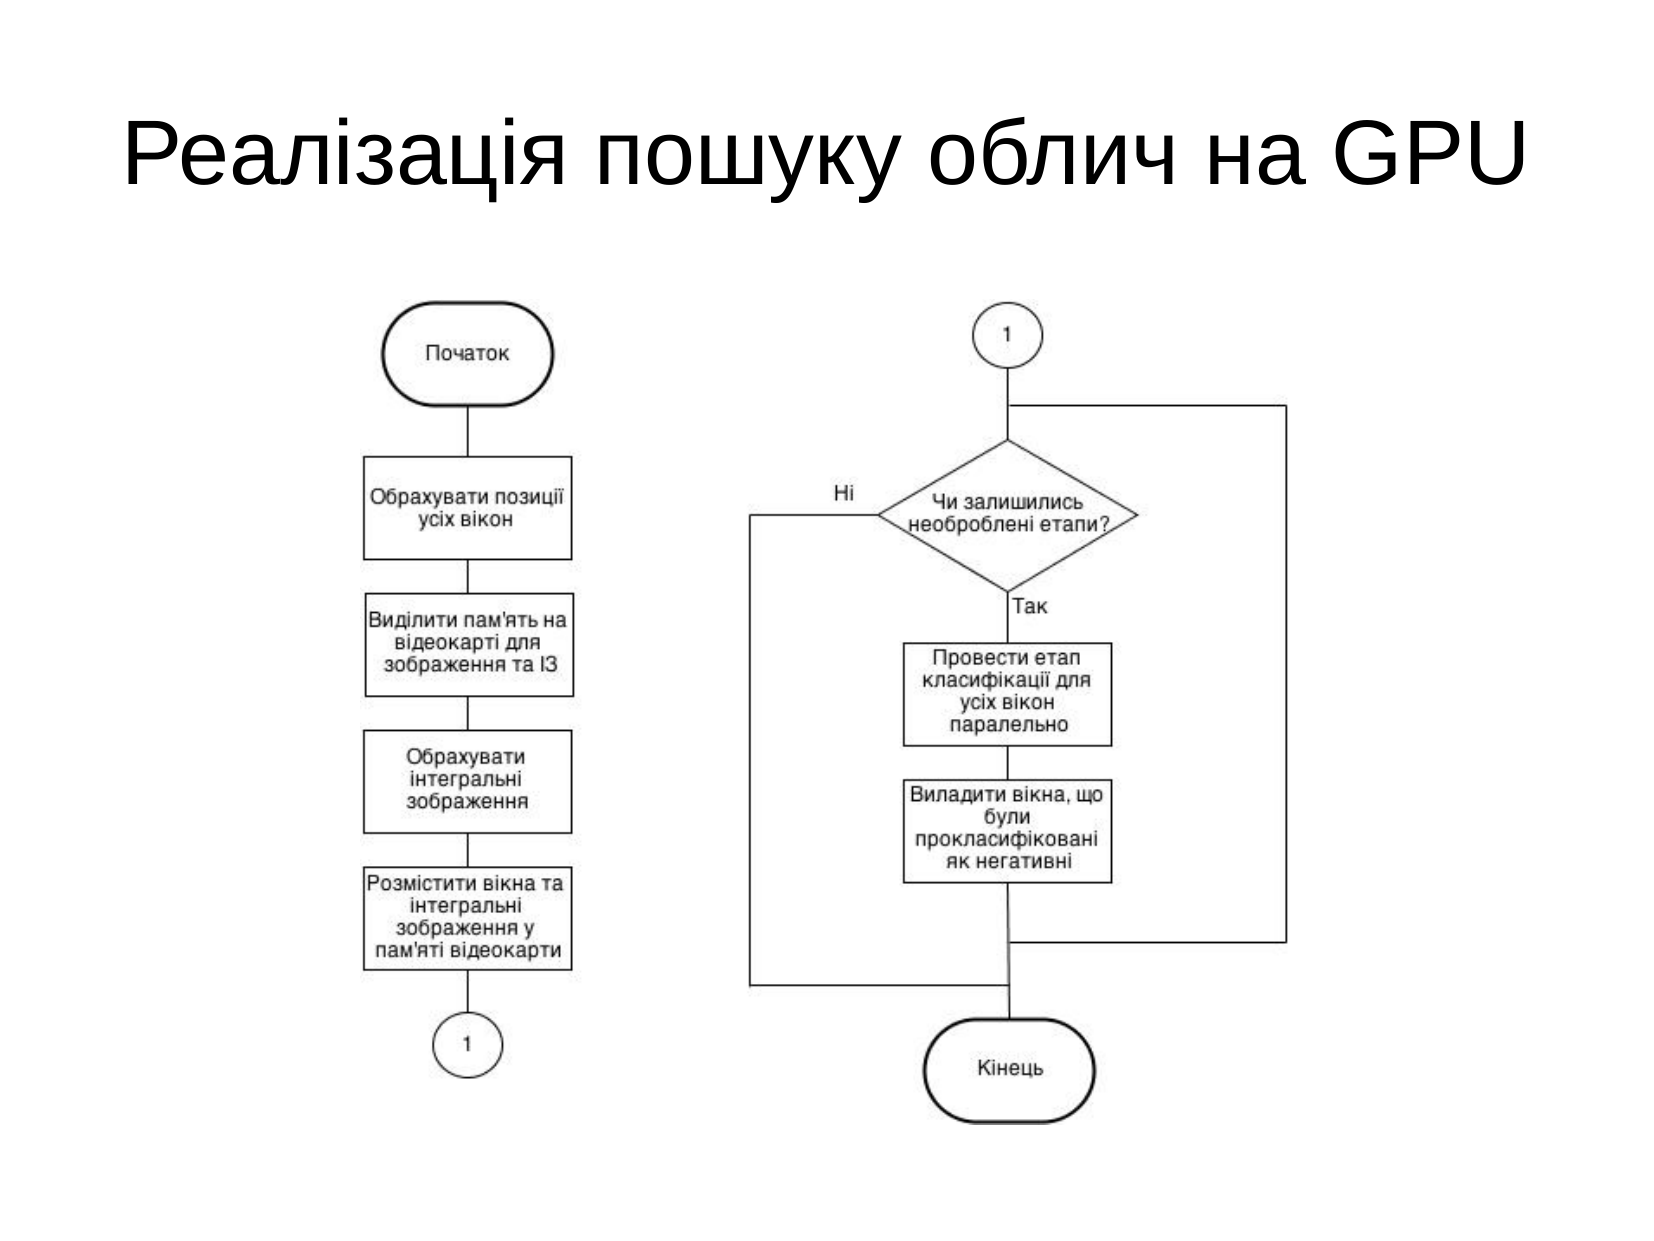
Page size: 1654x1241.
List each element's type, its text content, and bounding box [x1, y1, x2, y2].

picture [360, 299, 1291, 1126]
title Реалізація пошуку облич на GPU [82, 49, 1571, 257]
